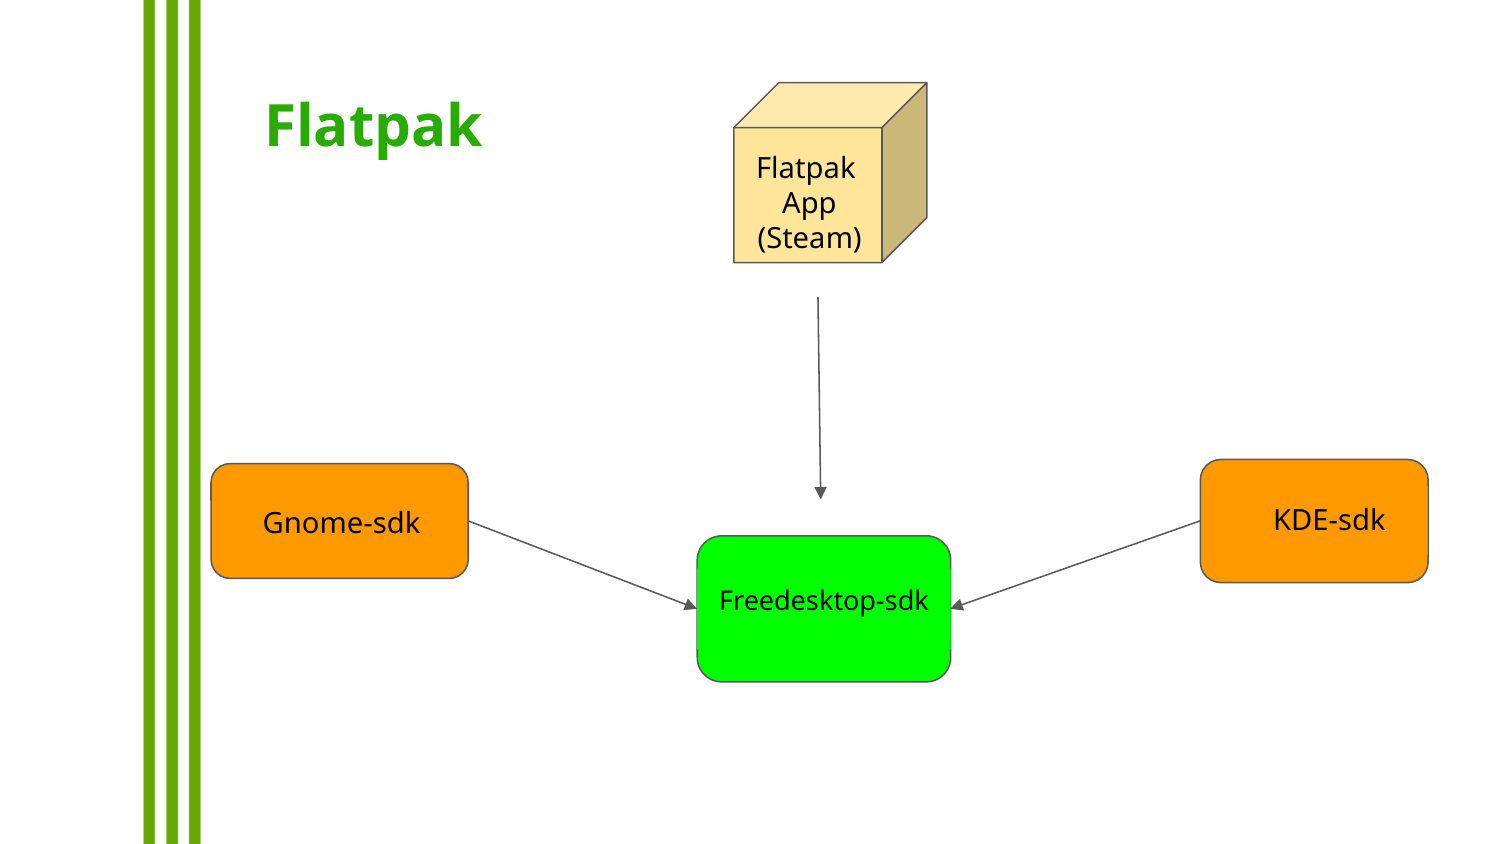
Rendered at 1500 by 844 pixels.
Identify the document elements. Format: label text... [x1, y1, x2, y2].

text_box Freedesktop-sdk [697, 568, 951, 650]
text_box [1200, 459, 1429, 583]
text_box [697, 650, 951, 682]
text_box [211, 463, 469, 579]
text_box Flatpak App (Steam) [720, 133, 899, 174]
text_box Gnome-sdk [247, 489, 438, 553]
text_box KDE-sdk [1230, 486, 1428, 556]
title Flatpak [249, 72, 1390, 189]
text_box [734, 84, 927, 263]
text_box [697, 535, 951, 568]
picture [0, 0, 532, 844]
